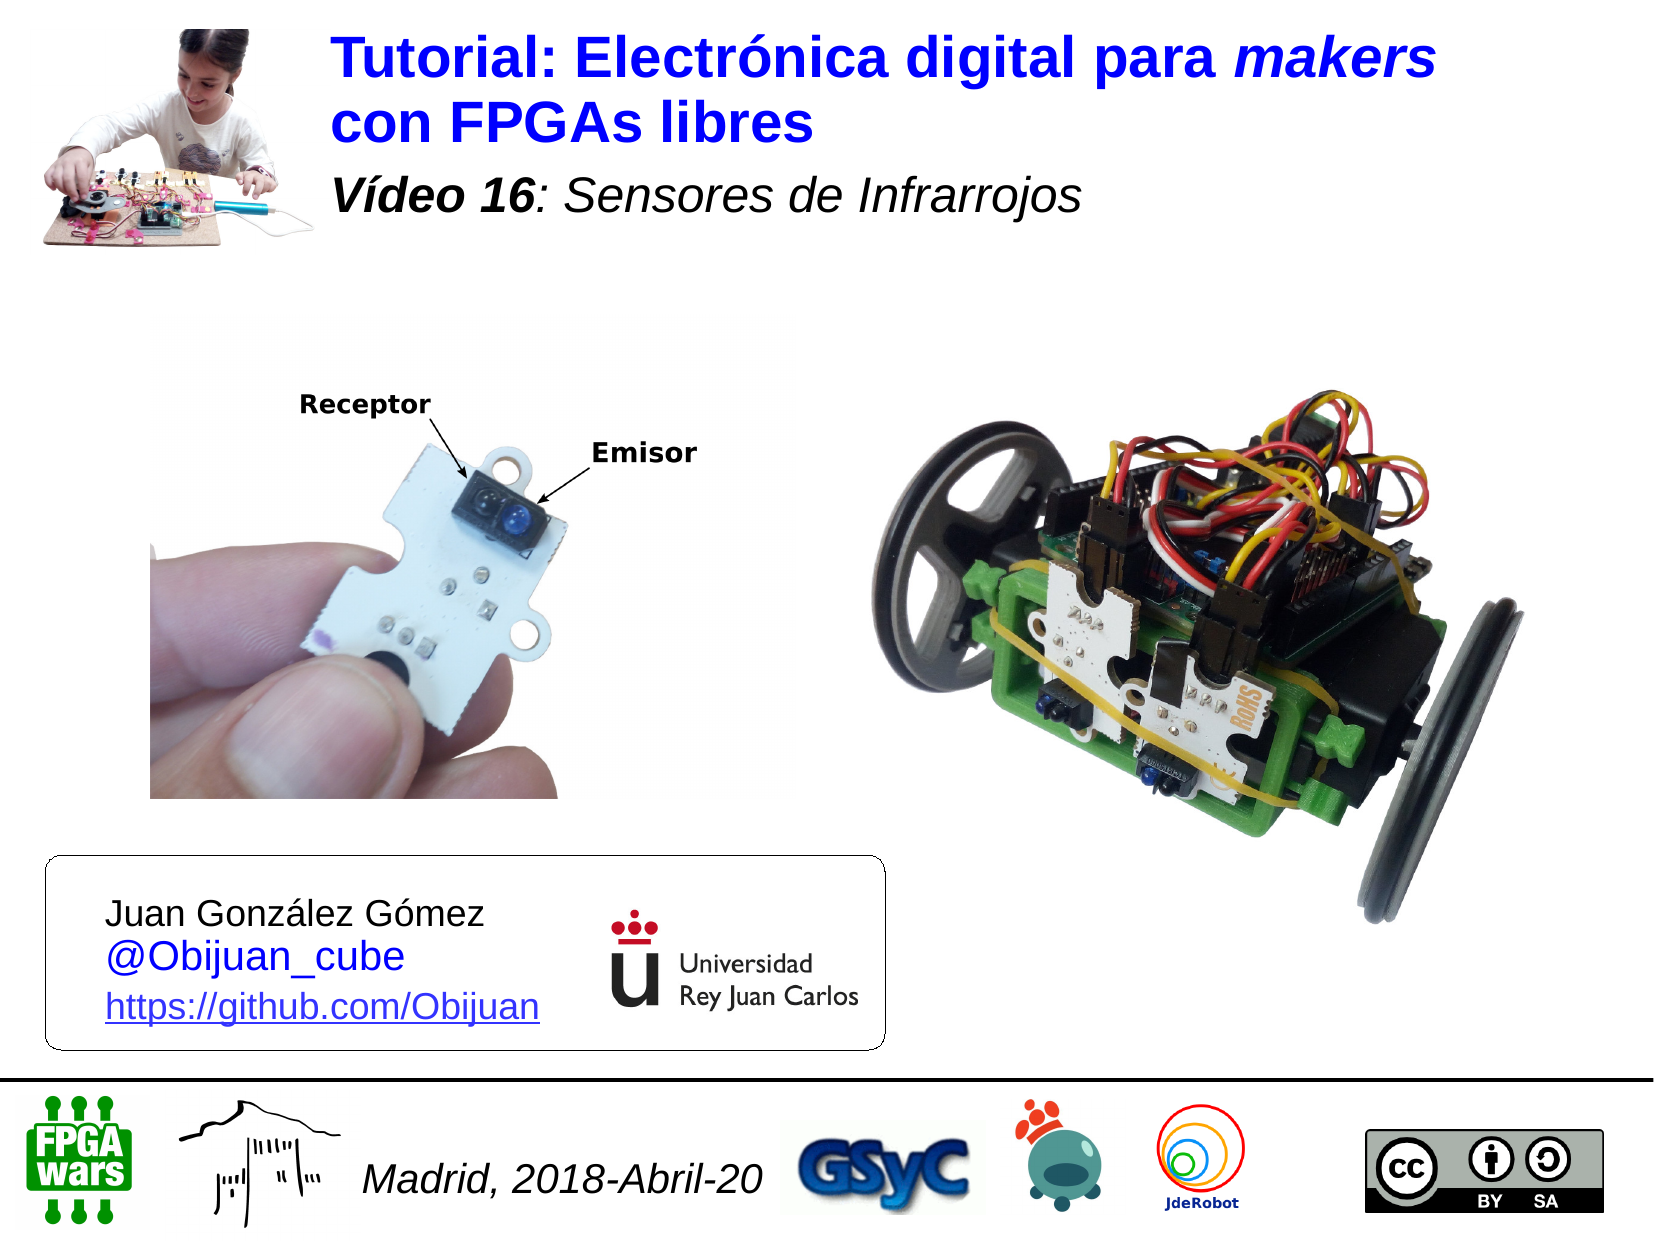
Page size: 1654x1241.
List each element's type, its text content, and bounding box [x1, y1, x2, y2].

text_box Madrid, 2018-Abril-20 [360, 1155, 766, 1203]
picture [165, 1089, 361, 1241]
picture [780, 1120, 986, 1216]
text_box Juan González Gómez [90, 885, 601, 946]
picture [1365, 1120, 1604, 1221]
text_box https://github.com/Obijuan [90, 978, 556, 1036]
picture [1140, 1094, 1261, 1216]
picture [15, 1095, 150, 1231]
picture [1000, 1099, 1126, 1216]
title Tutorial: Electrónica digital para makers con FPGAs libres [330, 15, 1471, 139]
picture [835, 344, 1561, 962]
text_box [45, 855, 886, 1051]
picture [595, 899, 871, 1021]
picture [150, 314, 796, 799]
picture [30, 29, 331, 256]
text_box Vídeo 16: Sensores de Infrarrojos [330, 139, 1561, 251]
text_box @Obijuan_cube [90, 925, 451, 1001]
